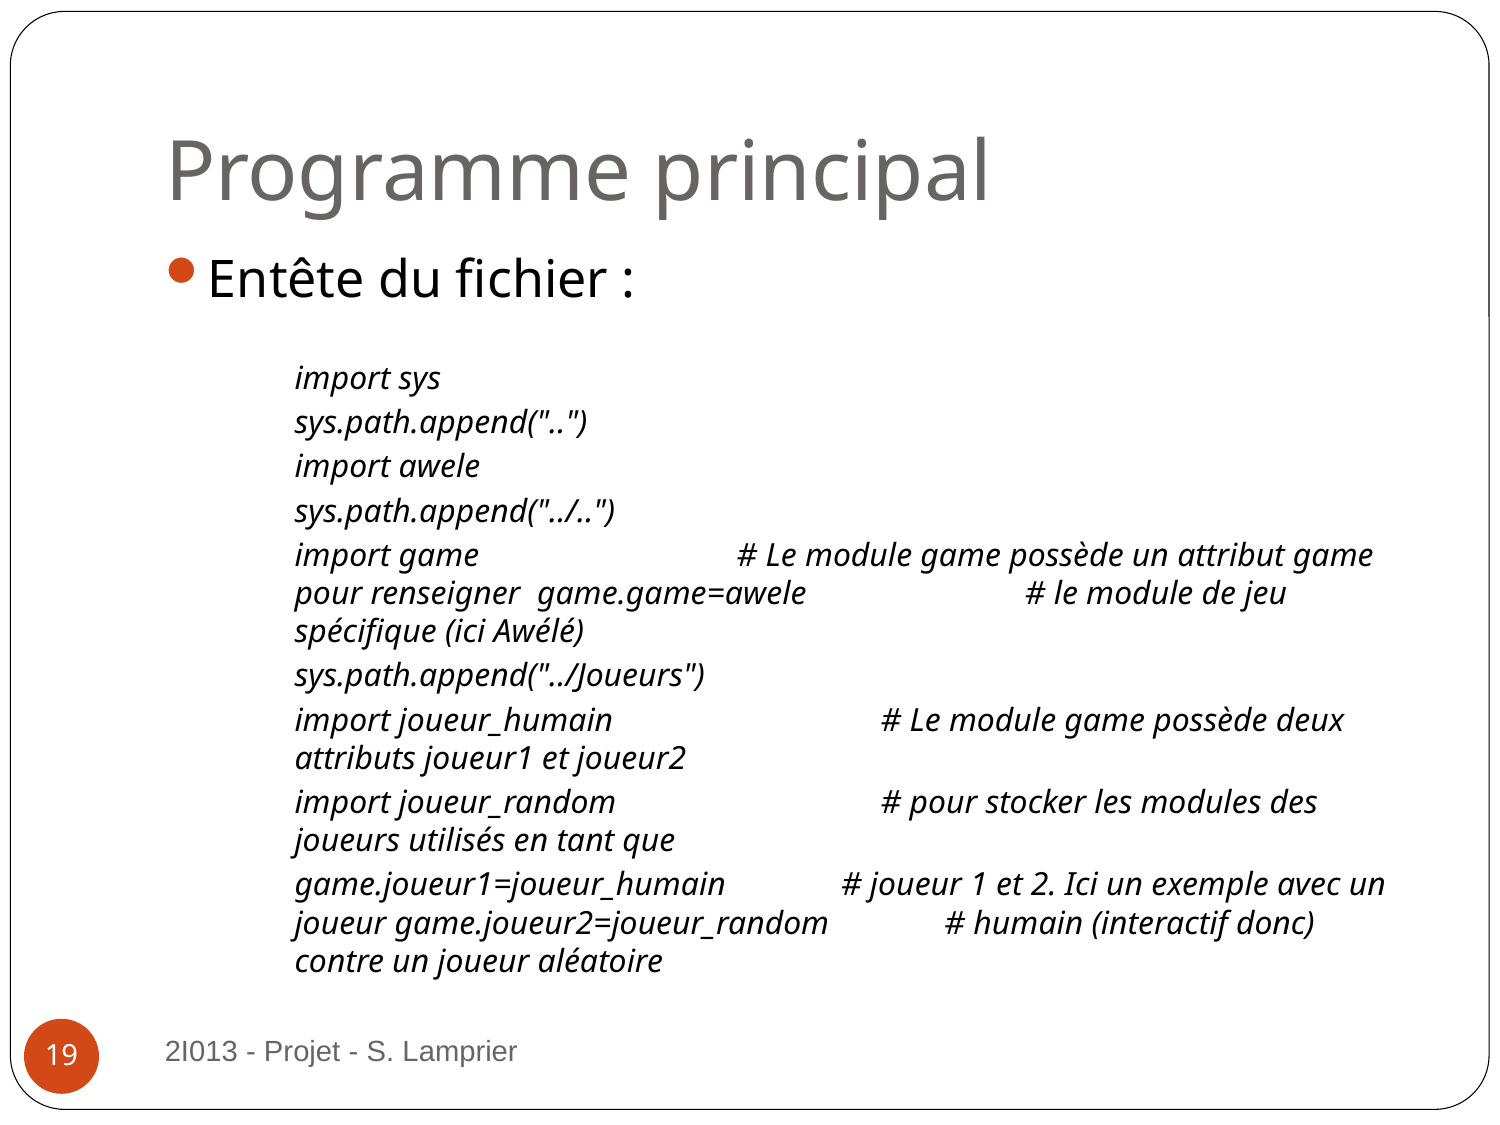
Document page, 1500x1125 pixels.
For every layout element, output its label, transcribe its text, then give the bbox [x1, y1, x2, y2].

text_box 2I013 - Projet - S. Lamprier [149, 1012, 801, 1088]
text_box <numéro> [23, 1018, 100, 1094]
list Entête du fichier : import sys sys.path.append("..") import awele sys.path.append("../..") import game # Le module game possède un attribut game pour renseigner game.game=awele # le module de jeu spécifique (ici Awélé) sys.path.append("../Joueurs") import joueur_humain # Le module game possède deux attributs joueur1 et joueur2 import joueur_random # pour stocker les modules des joueurs utilisés en tant que game.joueur1=joueur_humain # joueur 1 et 2. Ici un exemple avec un joueur game.joueur2=joueur_random # humain (interactif donc) contre un joueur aléatoire [150, 237, 1426, 988]
title Programme principal [150, 45, 1426, 233]
